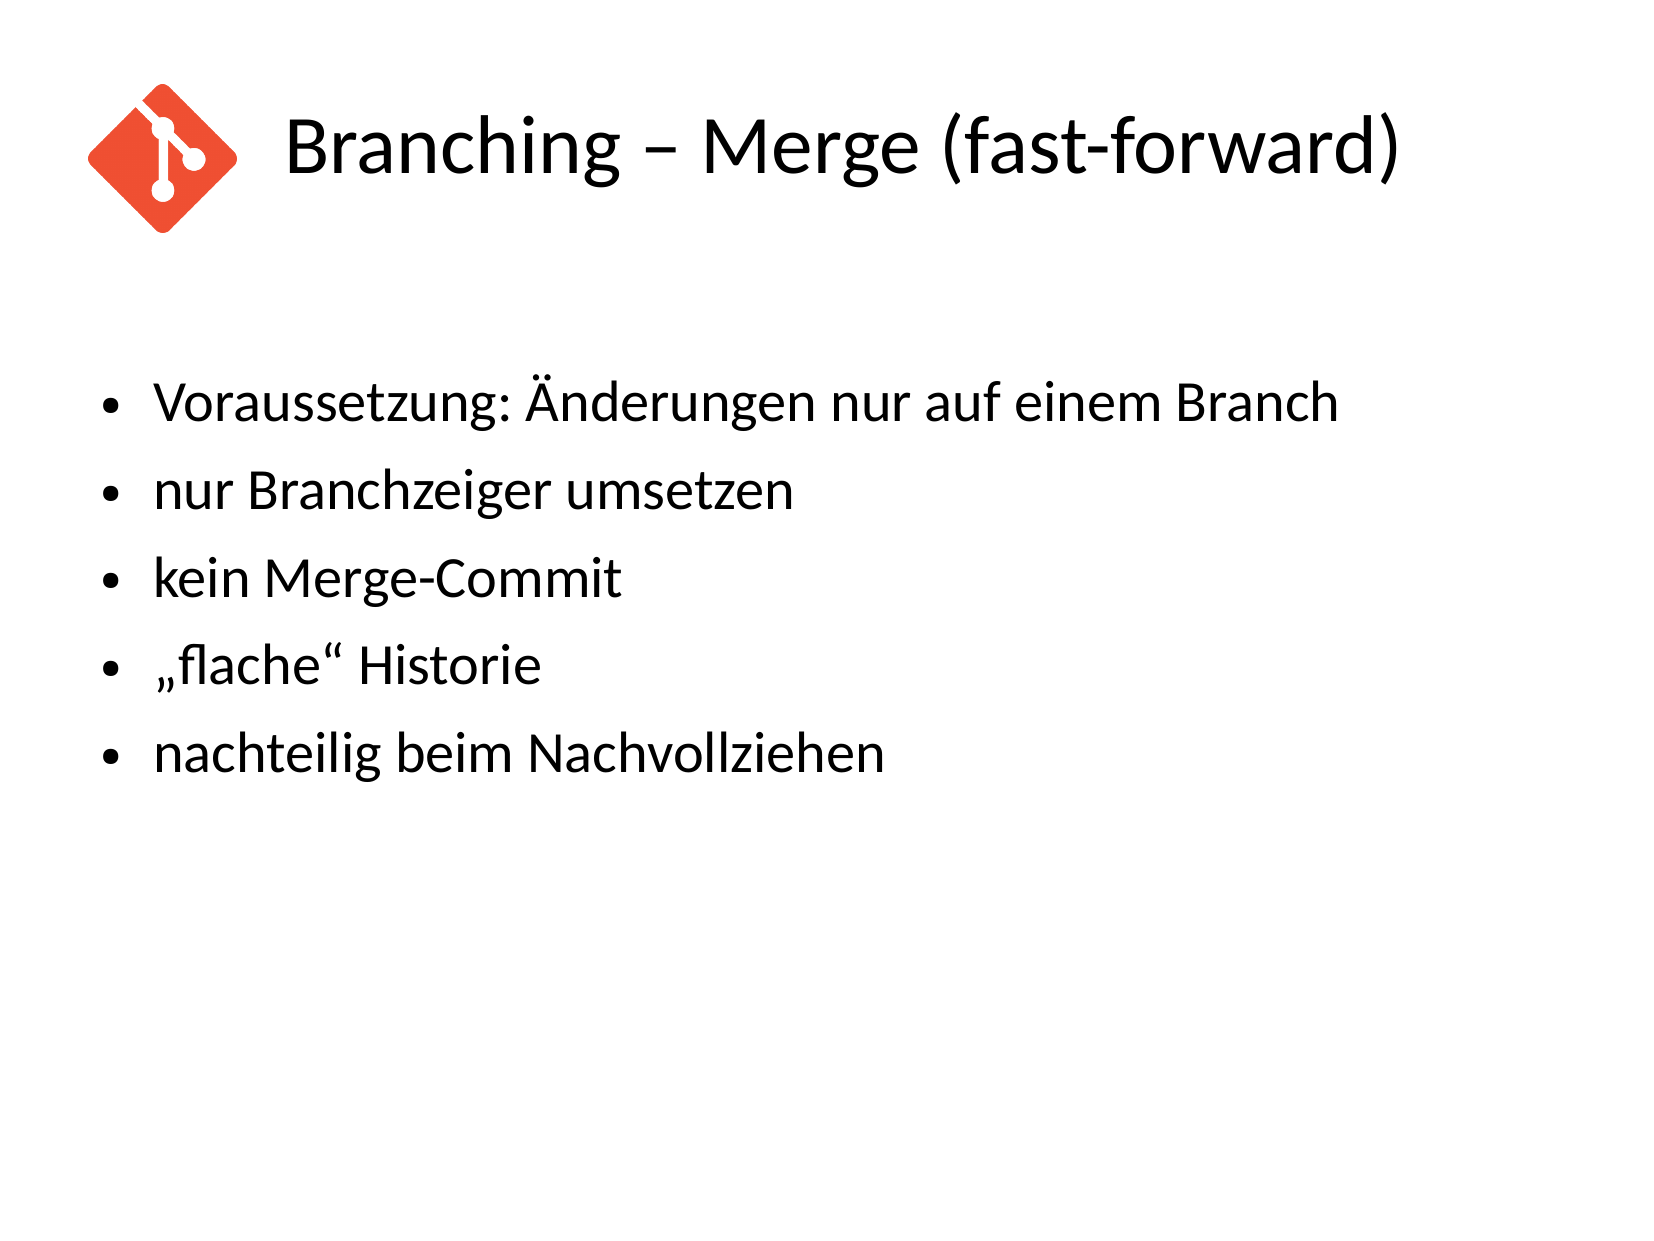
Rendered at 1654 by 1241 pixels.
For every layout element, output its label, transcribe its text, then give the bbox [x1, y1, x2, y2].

title Branching – Merge (fast-forward) [265, 49, 1571, 257]
list Voraussetzung: Änderungen nur auf einem Branch nur Branchzeiger umsetzen kein Merge-Commit „flache“ Historie nachteilig beim Nachvollziehen [82, 290, 1571, 1152]
picture [88, 84, 237, 233]
